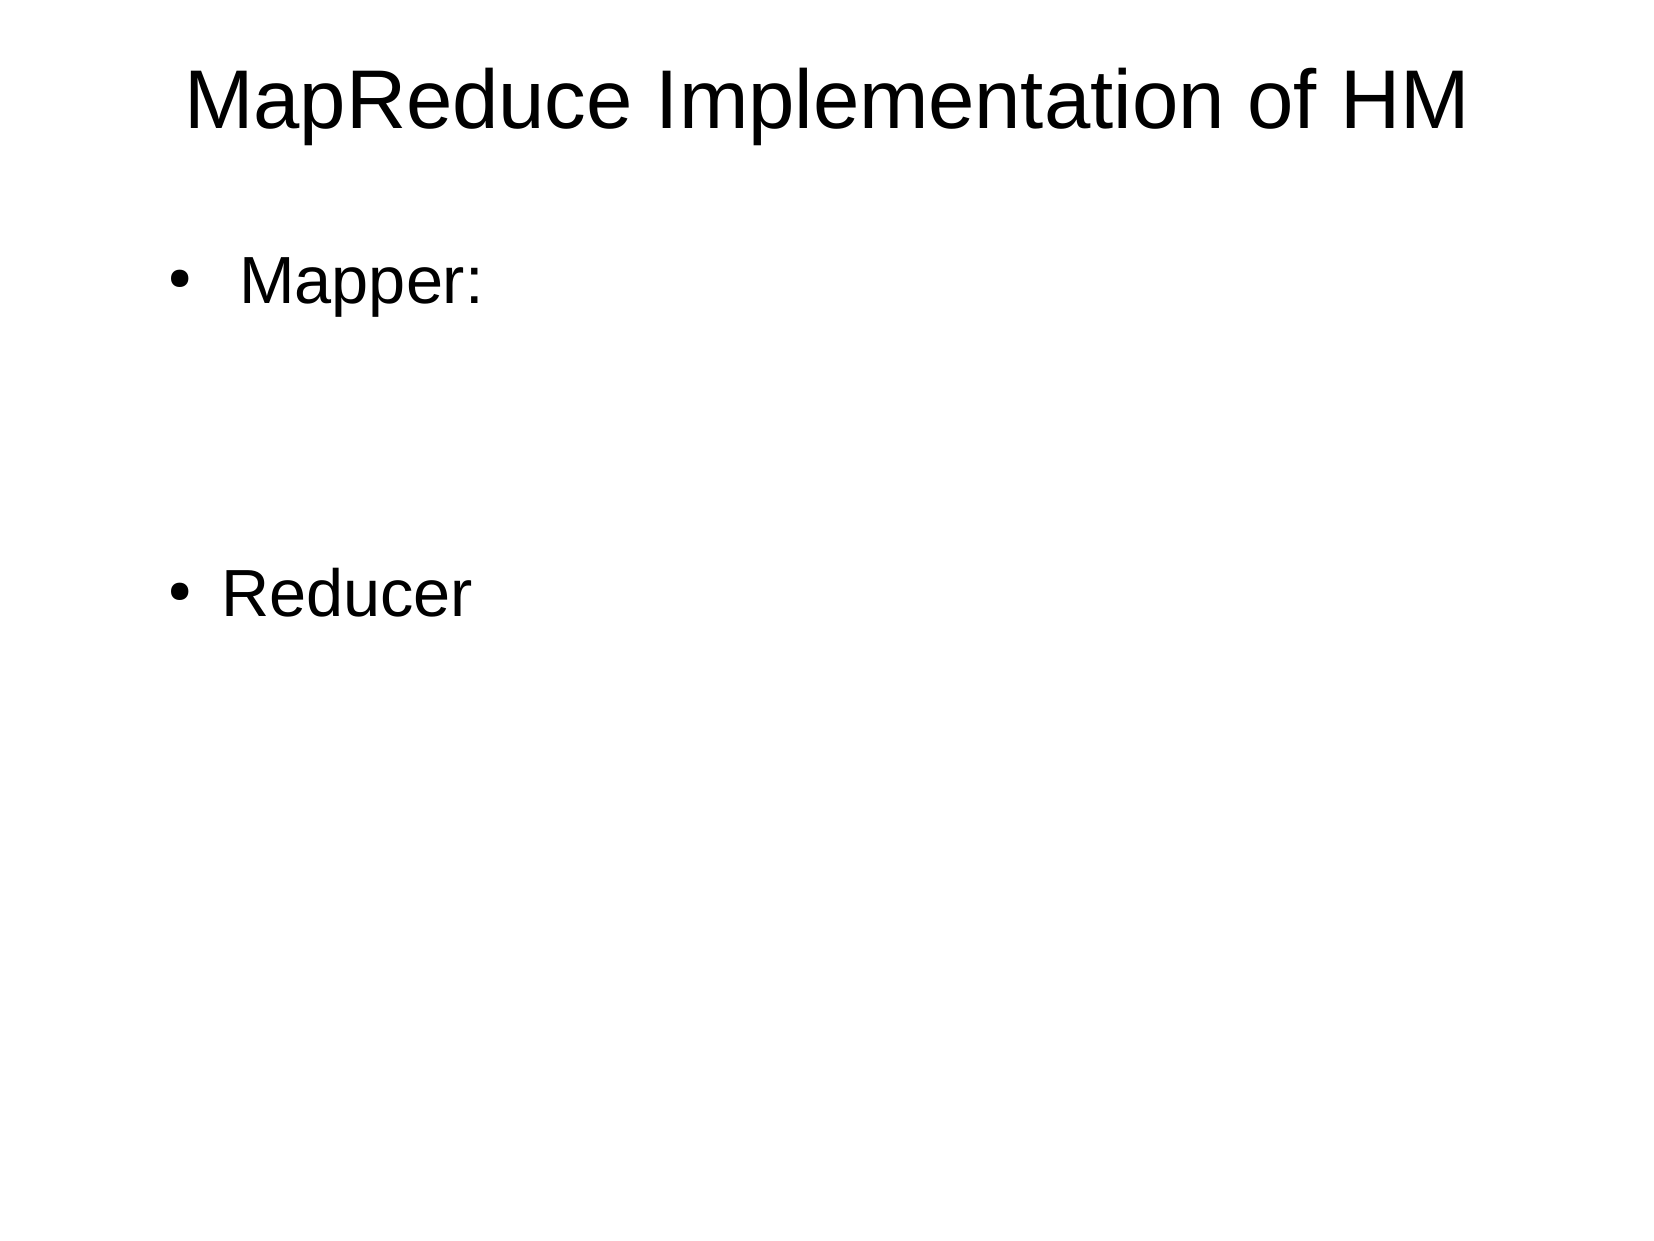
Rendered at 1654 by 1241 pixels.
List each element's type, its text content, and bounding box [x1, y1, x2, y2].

list Mapper: Reducer [150, 243, 1572, 1062]
title MapReduce Implementation of HM [83, 49, 1572, 151]
